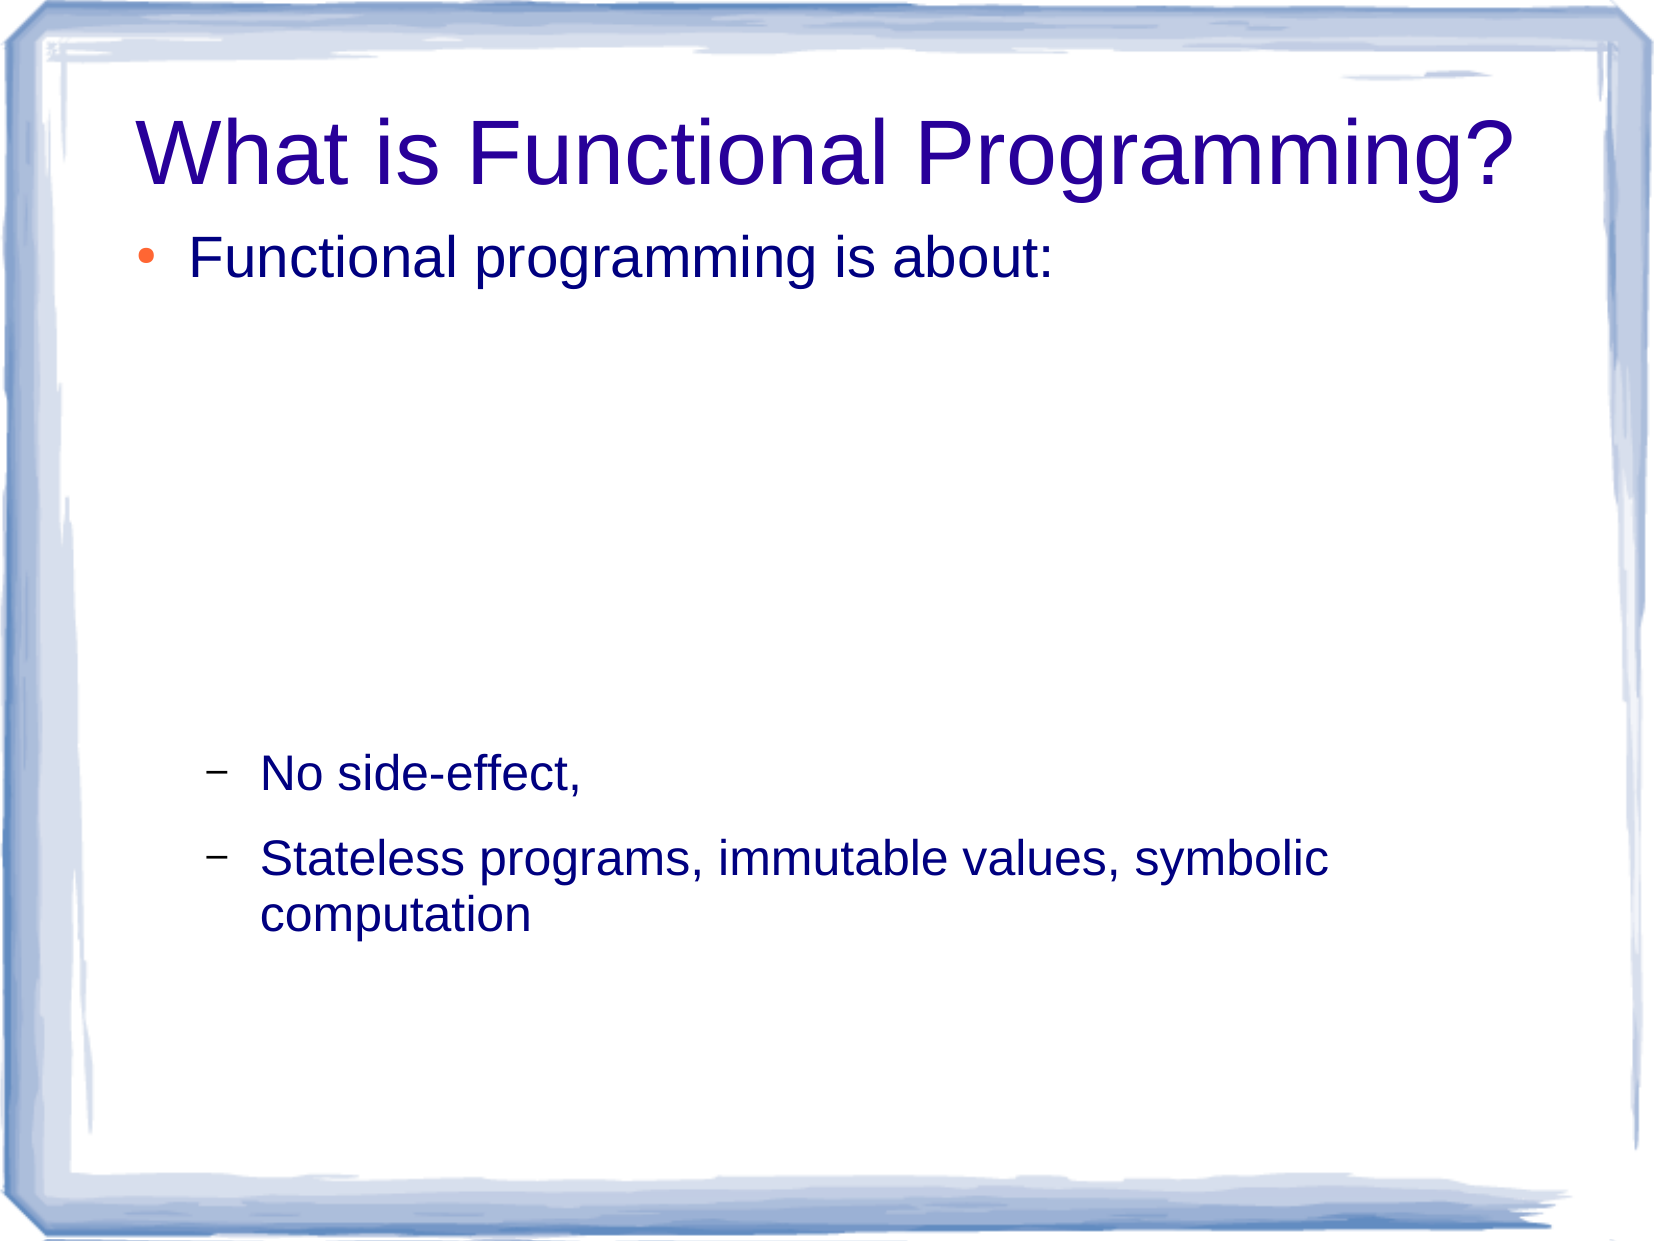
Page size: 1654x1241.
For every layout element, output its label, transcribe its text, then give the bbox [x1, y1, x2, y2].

title What is Functional Programming? [82, 49, 1571, 257]
list Functional programming is about: No side-effect, Stateless programs, immutable values, symbolic computation [118, 224, 1571, 1106]
picture [0, 0, 1654, 1241]
